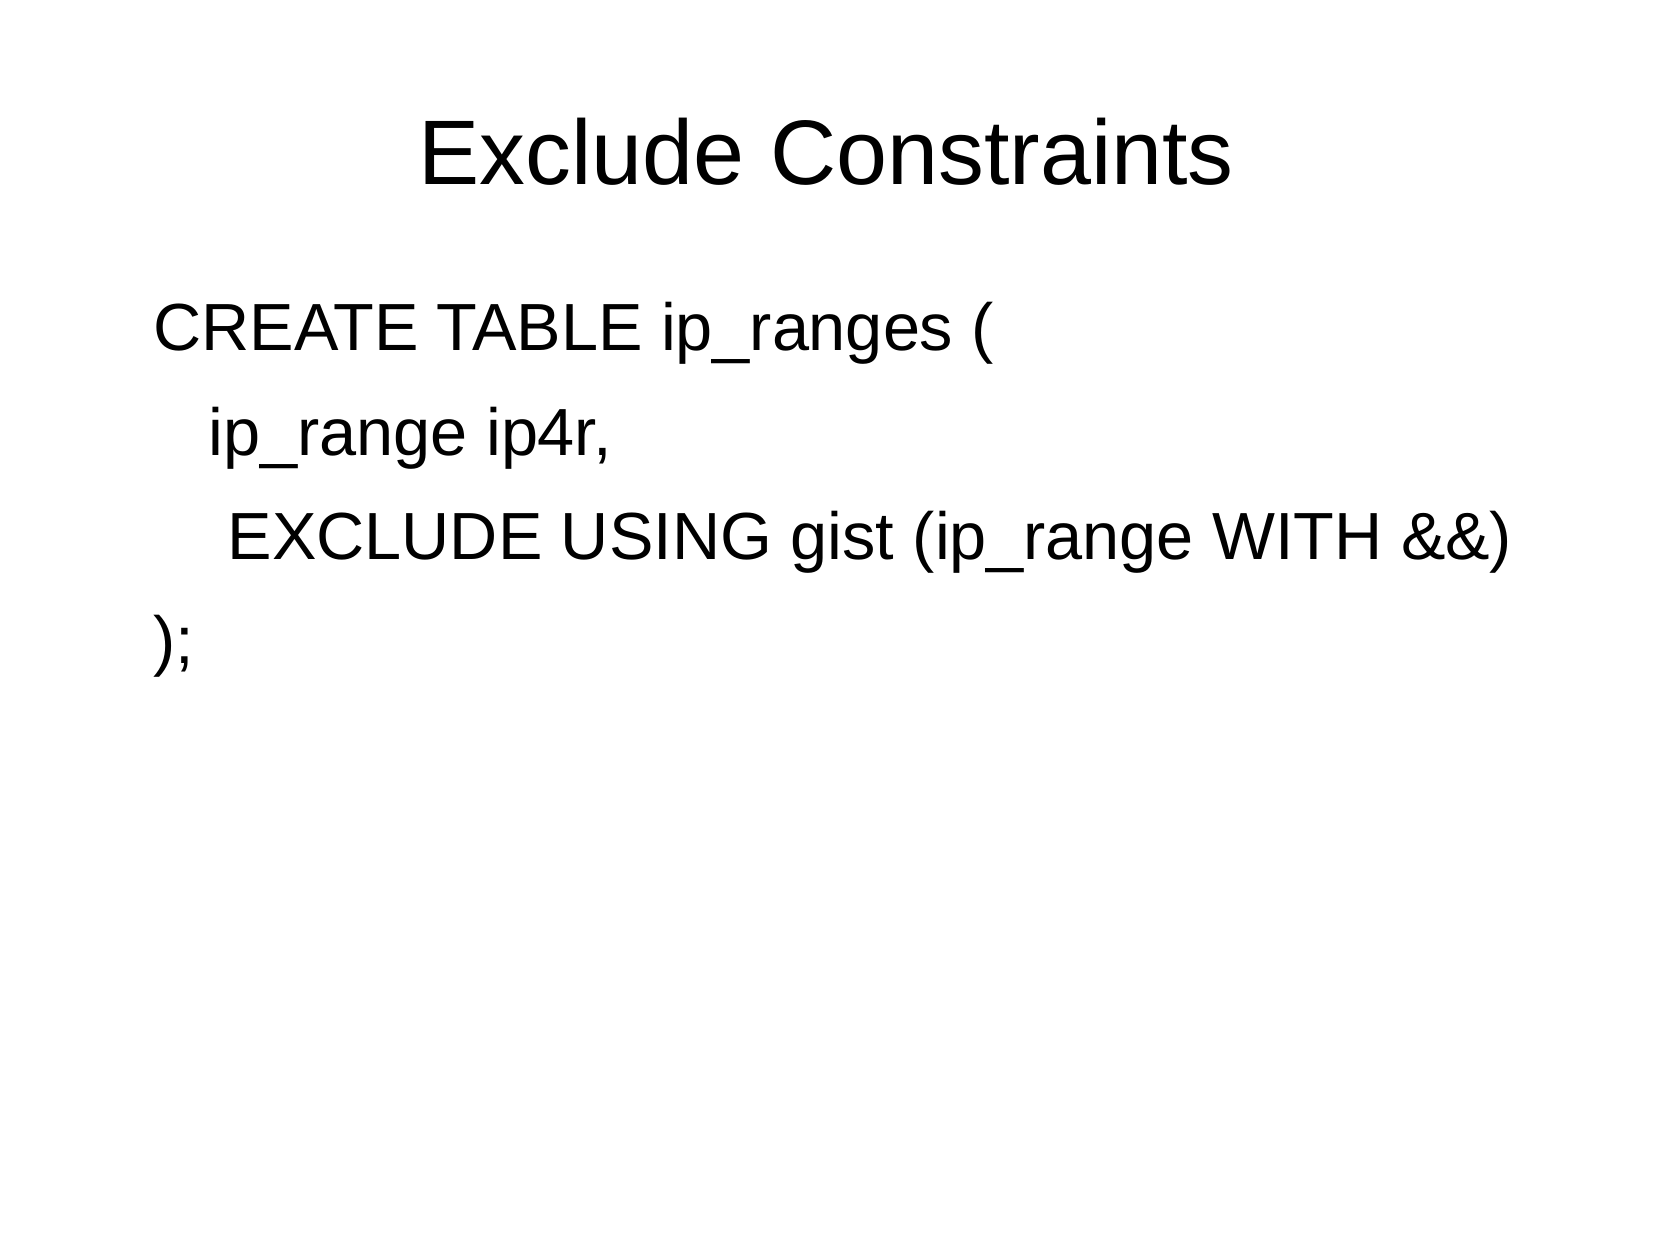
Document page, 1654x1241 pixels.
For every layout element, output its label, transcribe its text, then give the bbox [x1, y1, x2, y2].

list CREATE TABLE ip_ranges ( ip_range ip4r, EXCLUDE USING gist (ip_range WITH &&) ); [82, 290, 1571, 1010]
title Exclude Constraints [82, 49, 1571, 257]
